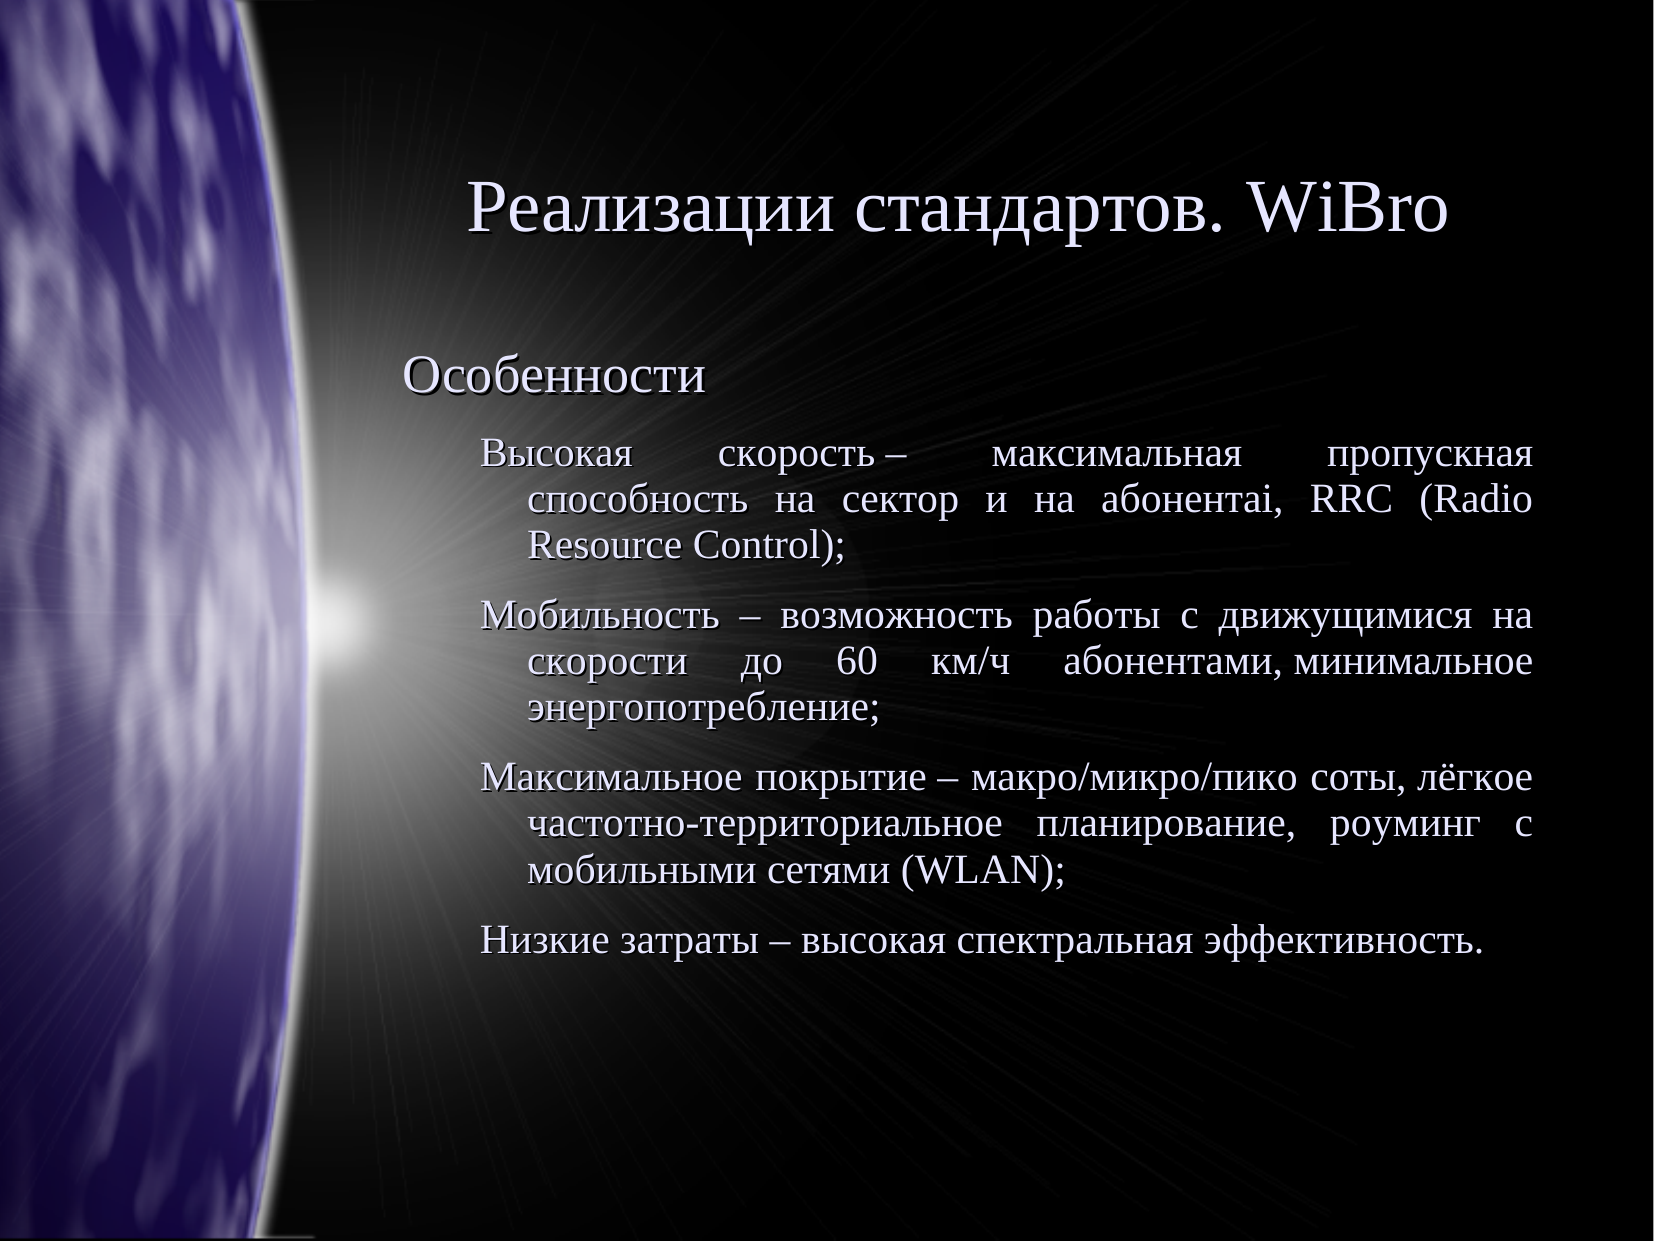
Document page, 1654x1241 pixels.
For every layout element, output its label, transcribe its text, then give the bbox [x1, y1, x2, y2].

title Реализации стандартов. WiBro [383, 102, 1534, 311]
list Особенности Высокая скорость – максимальная пропускная способность на сектор и на абонентаi, RRC (Radio Resource Control); Мобильность – возможность работы с движущимися на скорости до 60 км/ч абонентами, минимальное энергопотребление; Максимальное покрытие – макро/микро/пико соты, лёгкое частотно-территориальное планирование, роуминг с мобильными сетями (WLAN); Низкие затраты – высокая спектральная эффективность. [385, 344, 1534, 1112]
picture [0, 0, 1654, 1241]
